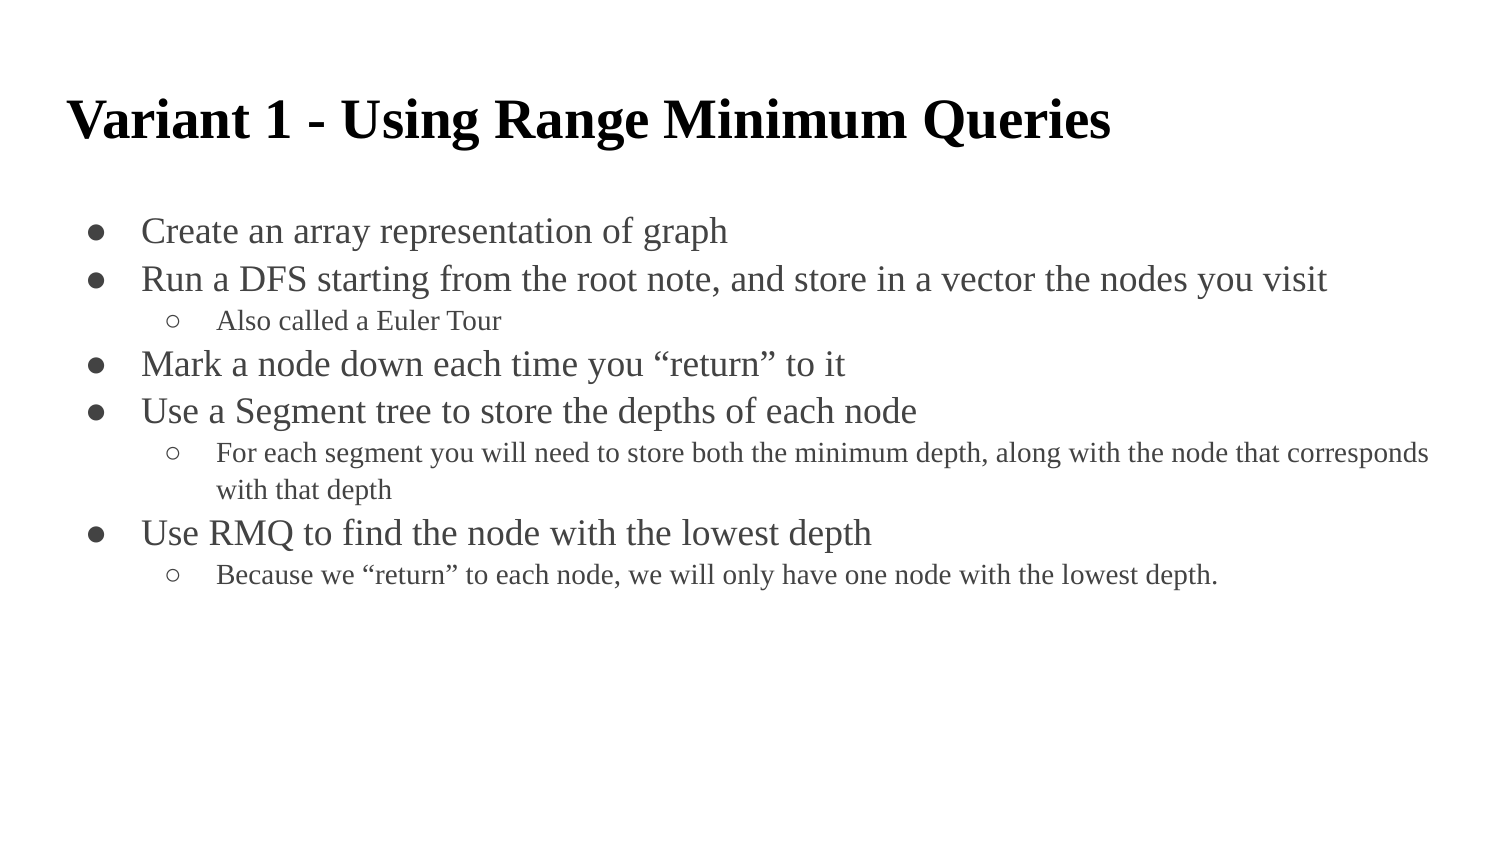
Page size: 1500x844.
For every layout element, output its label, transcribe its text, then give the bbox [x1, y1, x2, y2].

list Create an array representation of graph Run a DFS starting from the root note, and store in a vector the nodes you visit Also called a Euler Tour Mark a node down each time you “return” to it Use a Segment tree to store the depths of each node For each segment you will need to store both the minimum depth, along with the node that corresponds with that depth Use RMQ to find the node with the lowest depth Because we “return” to each node, we will only have one node with the lowest depth. [51, 189, 1449, 750]
title Variant 1 - Using Range Minimum Queries [51, 72, 1449, 167]
